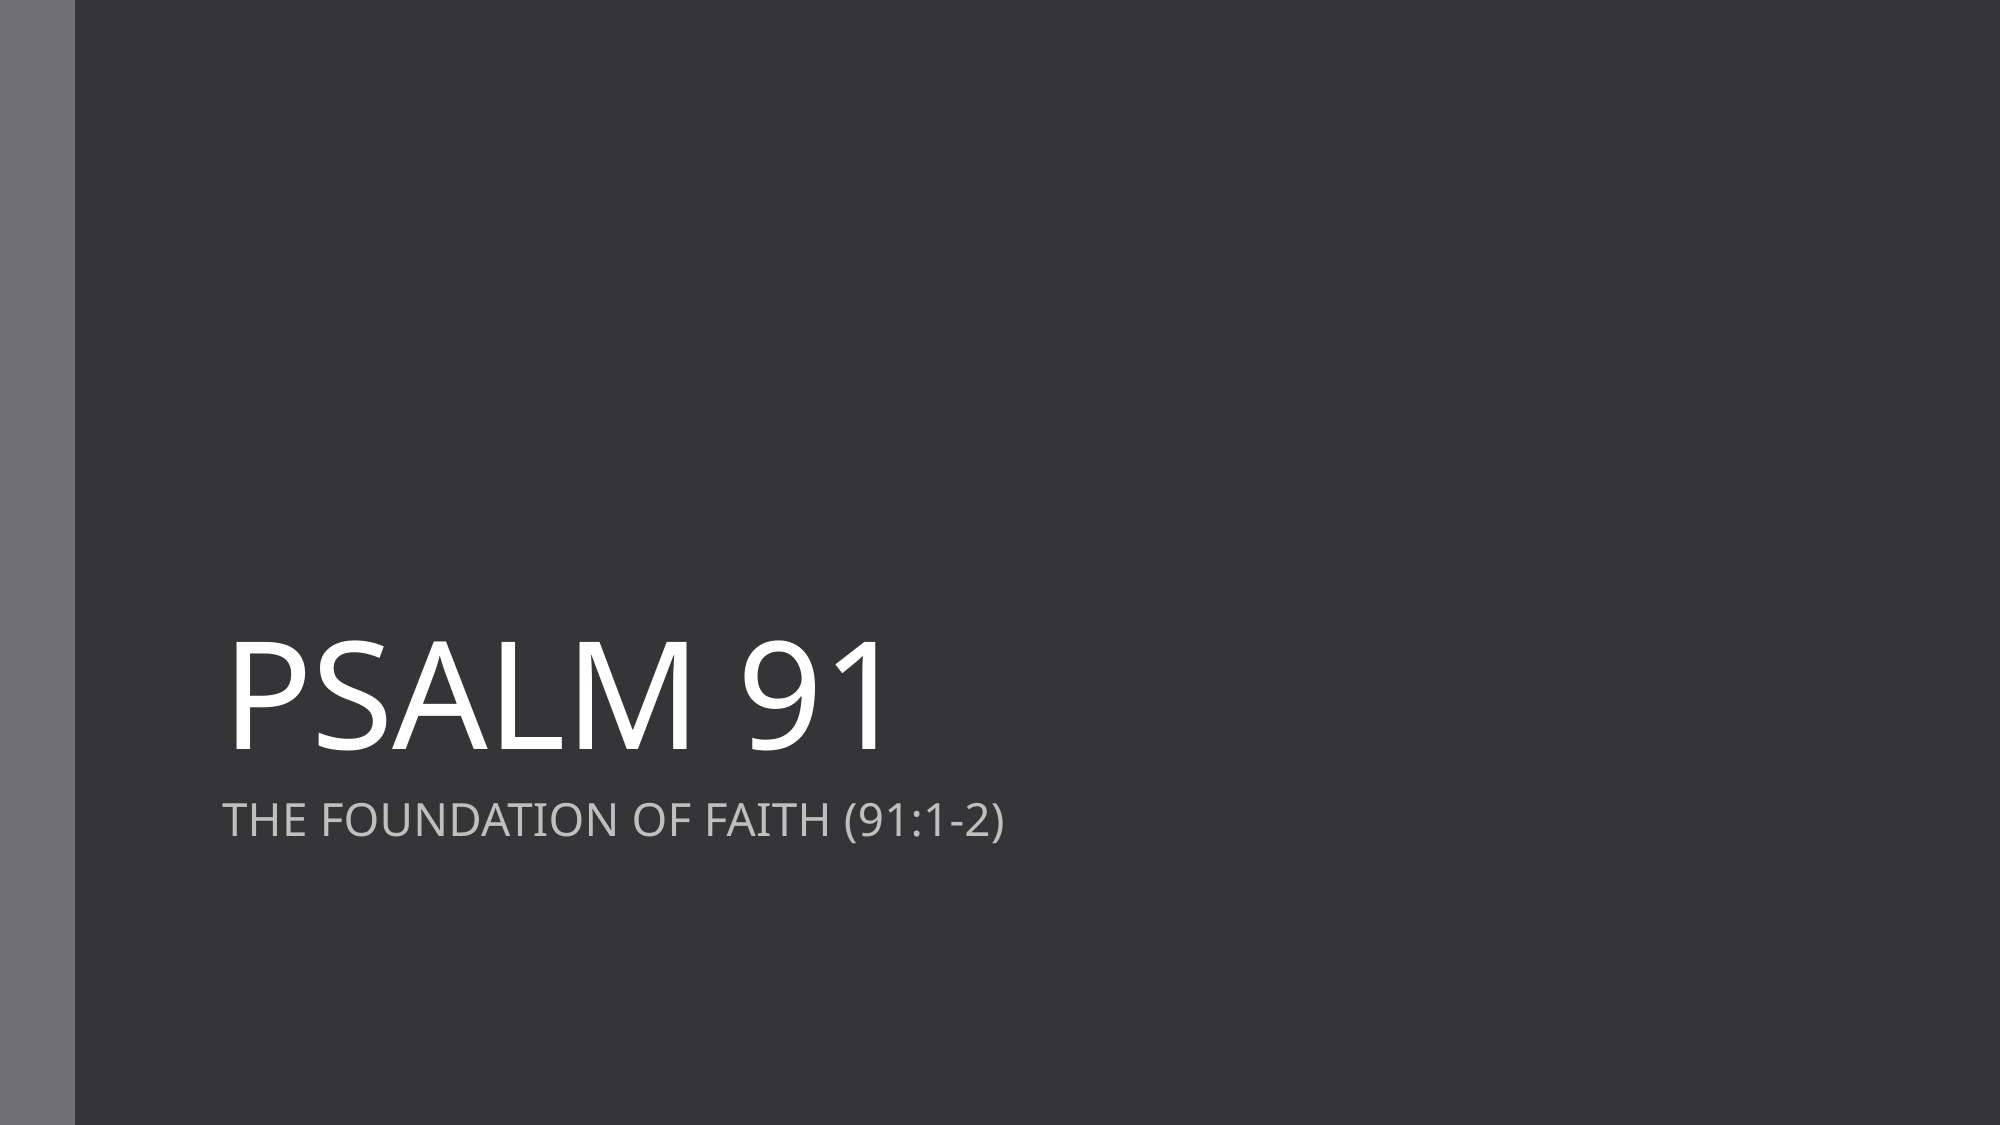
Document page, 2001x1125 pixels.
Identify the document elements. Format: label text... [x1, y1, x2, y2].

subtitle THE FOUNDATION OF FAITH (91:1-2) [206, 787, 1752, 1066]
title PSALM 91 [206, 124, 1752, 787]
